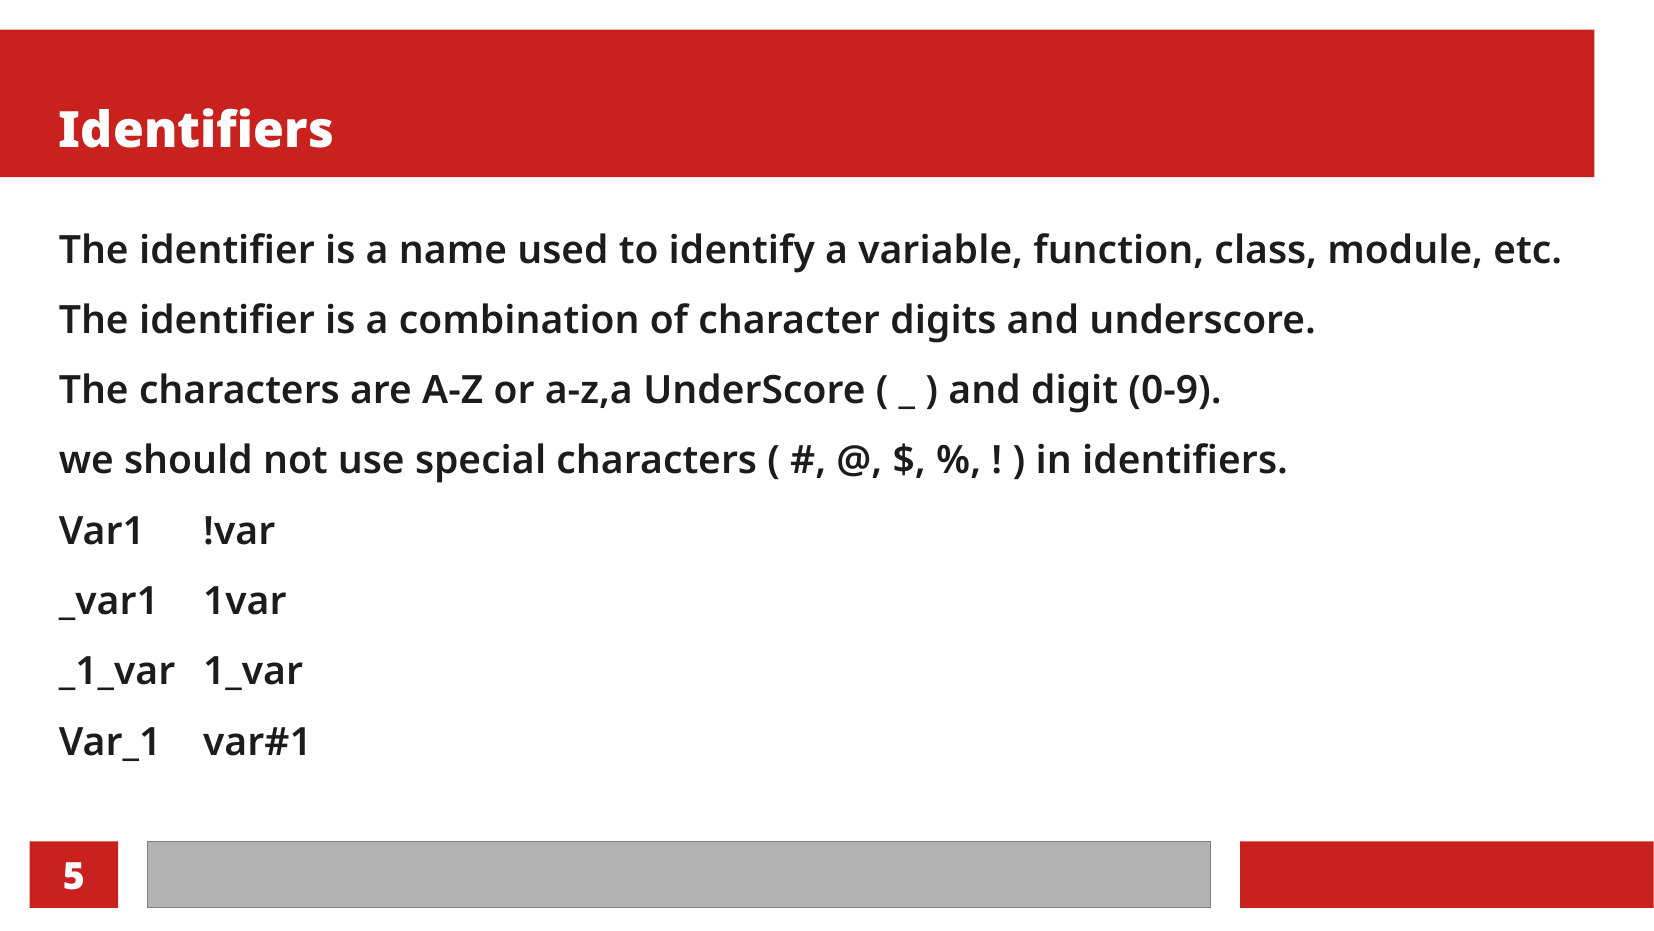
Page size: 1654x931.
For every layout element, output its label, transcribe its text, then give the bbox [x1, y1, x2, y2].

list The identifier is a name used to identify a variable, function, class, module, etc. The identifier is a combination of character digits and underscore. The characters are A-Z or a-z,a UnderScore ( _ ) and digit (0-9). we should not use special characters ( #, @, $, %, ! ) in identifiers. Var1 !var _var1 1var _1_var 1_var Var_1 var#1 [59, 221, 1565, 798]
title Identifiers [59, 44, 1595, 163]
